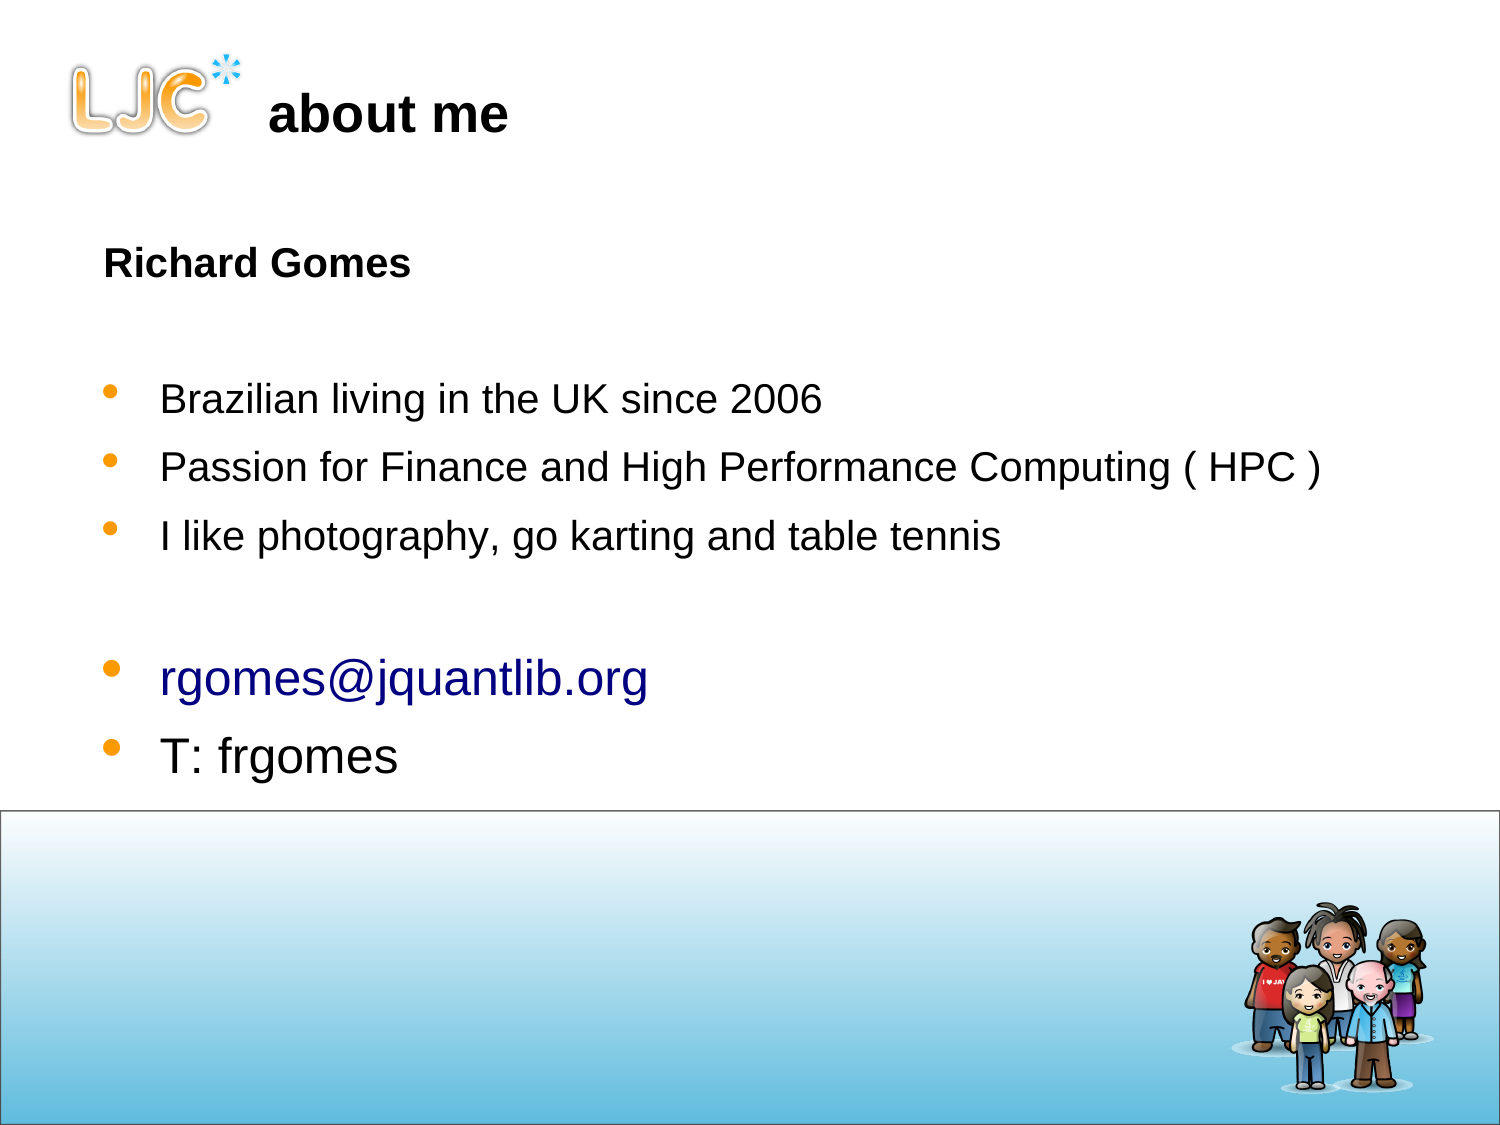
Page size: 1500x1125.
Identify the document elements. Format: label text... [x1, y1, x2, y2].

picture [53, 43, 254, 143]
list Richard Gomes Brazilian living in the UK since 2006 Passion for Finance and High Performance Computing ( HPC ) I like photography, go karting and table tennis rgomes@jquantlib.org T: frgomes [88, 227, 1439, 945]
title about me [253, 45, 1425, 176]
picture [1220, 892, 1458, 1100]
